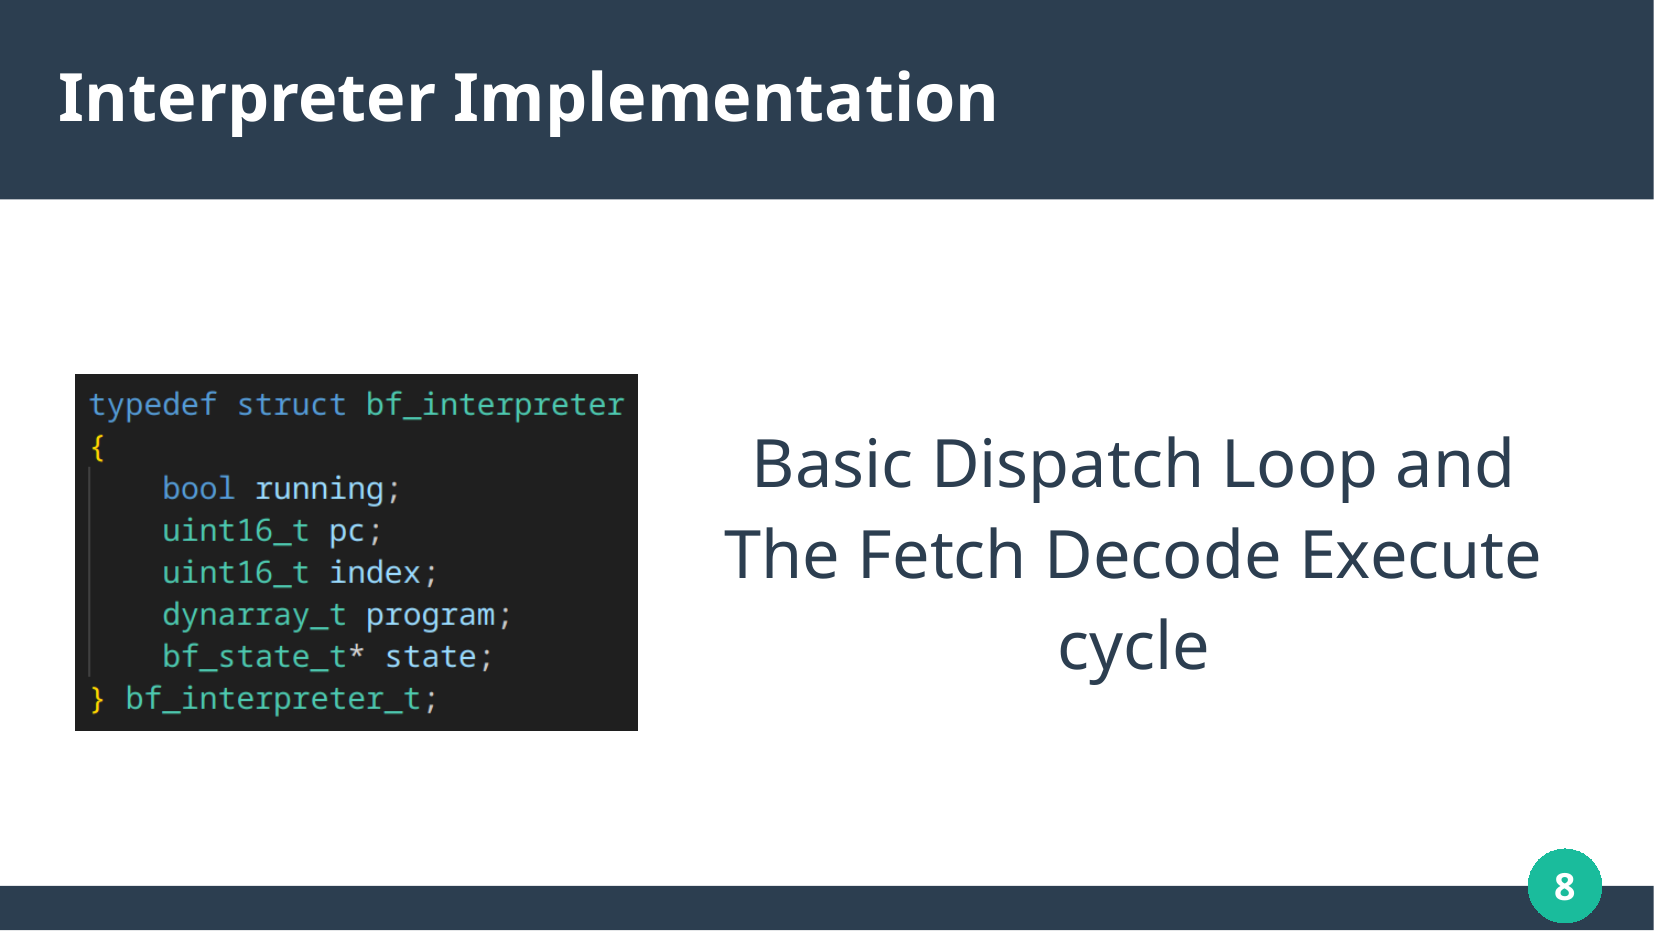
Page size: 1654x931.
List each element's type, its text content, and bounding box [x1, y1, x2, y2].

title Interpreter Implementation [59, 37, 1595, 155]
picture [75, 374, 638, 731]
subtitle Basic Dispatch Loop and The Fetch Decode Execute cycle [655, 242, 1613, 863]
